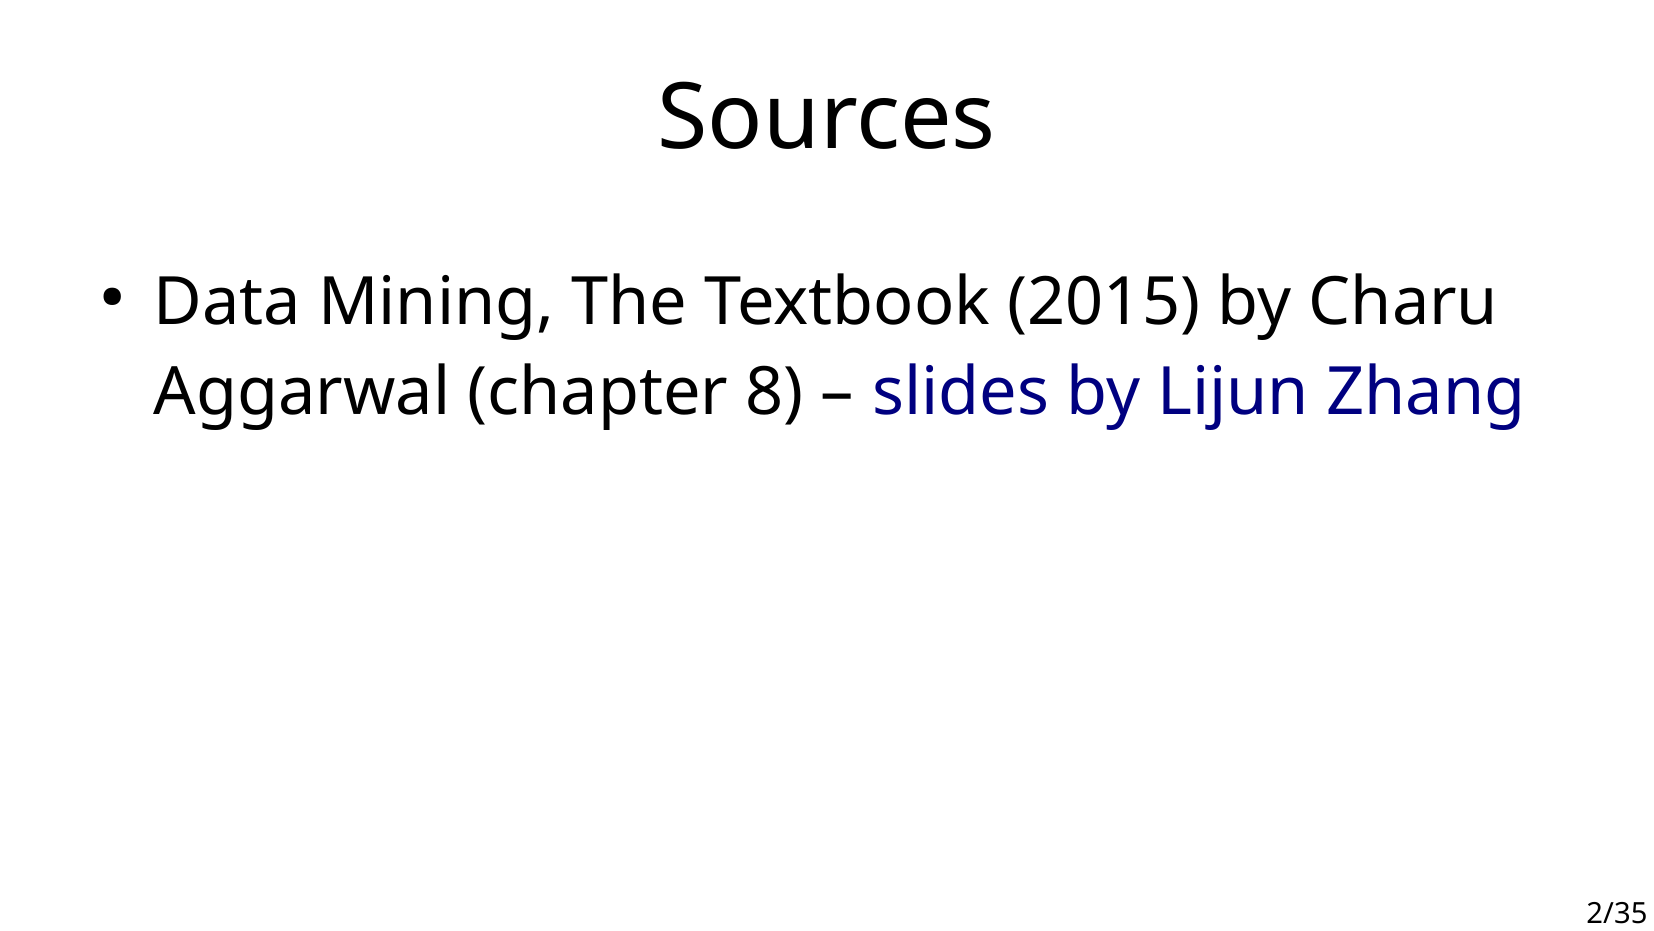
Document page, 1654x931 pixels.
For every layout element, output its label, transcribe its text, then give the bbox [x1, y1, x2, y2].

title Sources [82, 1, 1571, 226]
list Data Mining, The Textbook (2015) by Charu Aggarwal (chapter 8) – slides by Lijun Zhang [82, 253, 1571, 793]
